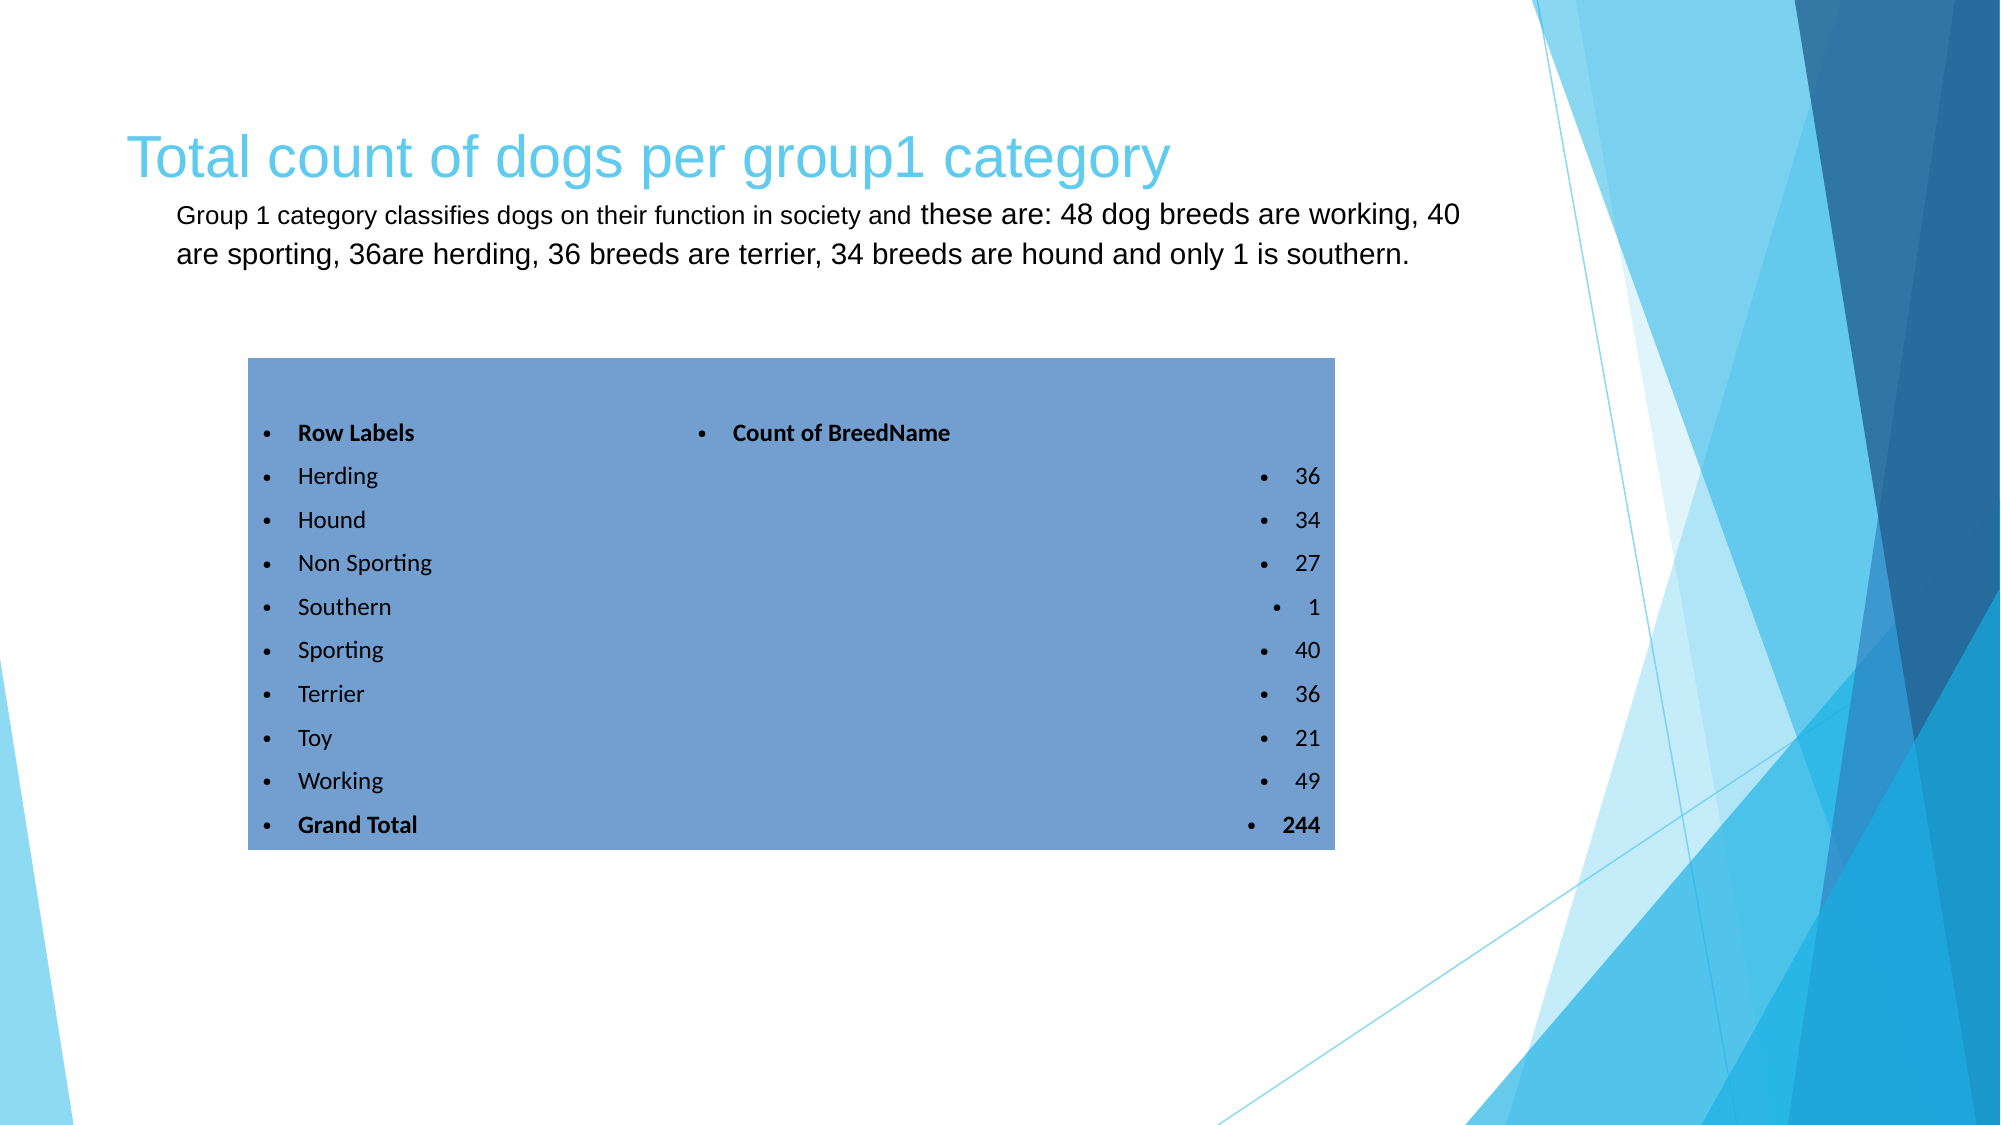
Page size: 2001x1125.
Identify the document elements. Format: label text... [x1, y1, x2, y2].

table_header [683, 358, 1335, 415]
table_cell Non Sporting [248, 546, 683, 589]
title Total count of dogs per group1 category Group 1 category classifies dogs on their function in society and these are: 48 dog breeds are working, 40 are sporting, 36are herding, 36 breeds are terrier, 34 breeds are hound and only 1 is southern. [111, 99, 1522, 317]
table_cell 21 [683, 720, 1335, 763]
table_cell 36 [683, 459, 1335, 502]
table_cell 27 [683, 546, 1335, 589]
table_cell Toy [248, 720, 683, 763]
table_cell 49 [683, 763, 1335, 807]
table_cell 36 [683, 676, 1335, 720]
table_cell 1 [683, 589, 1335, 633]
table_cell Working [248, 763, 683, 807]
table_cell 40 [683, 633, 1335, 676]
table_cell Hound [248, 502, 683, 546]
table_cell Herding [248, 459, 683, 502]
table_cell Sporting [248, 633, 683, 676]
table_cell Grand Total [248, 807, 683, 850]
table_cell Terrier [248, 676, 683, 720]
table_header [248, 358, 683, 415]
table_cell 34 [683, 502, 1335, 546]
table_cell Southern [248, 589, 683, 633]
table_cell Row Labels [248, 415, 683, 459]
table_cell 244 [683, 807, 1335, 850]
table_cell Count of BreedName [683, 415, 1335, 459]
